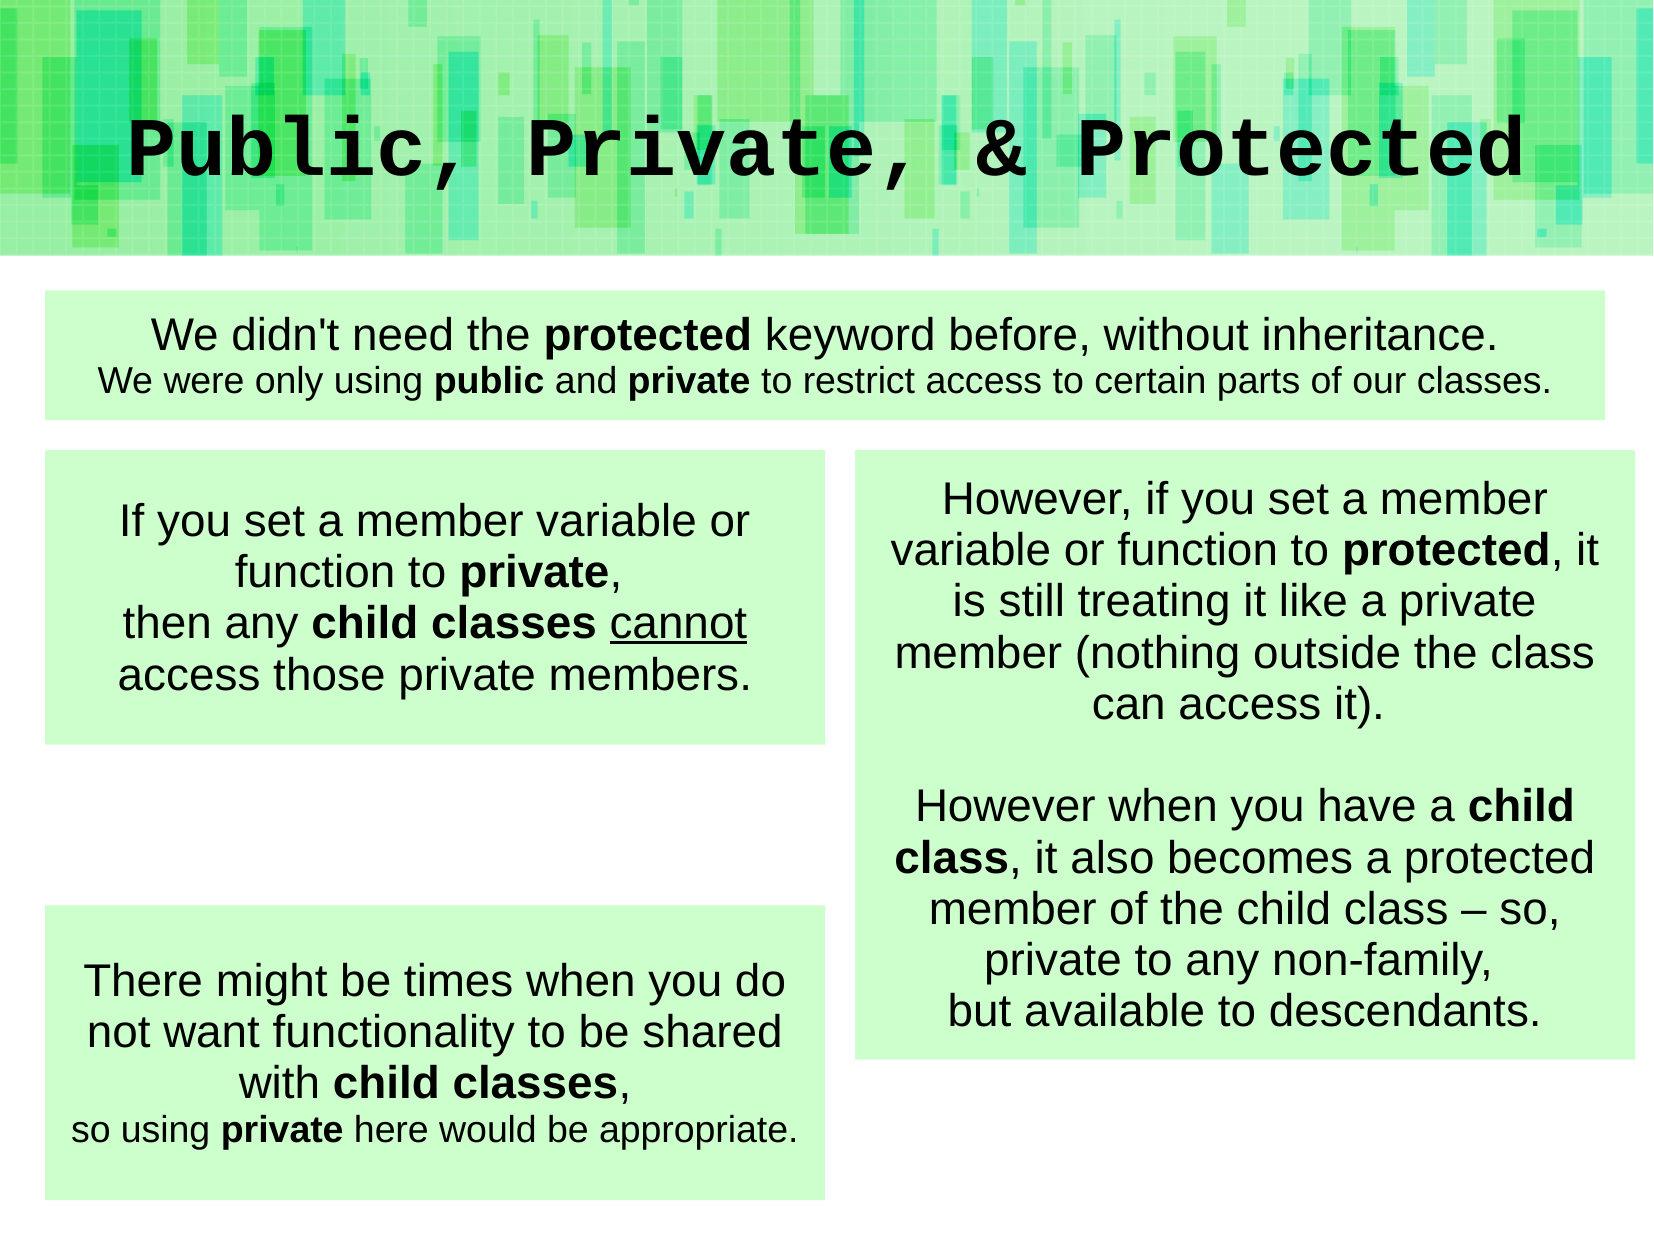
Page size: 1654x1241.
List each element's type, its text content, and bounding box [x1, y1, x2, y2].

text_box If you set a member variable or function to private, then any child classes cannot access those private members. [45, 450, 826, 745]
text_box However, if you set a member variable or function to protected, it is still treating it like a private member (nothing outside the class can access it). However when you have a child class, it also becomes a protected member of the child class – so, private to any non-family, but available to descendants. [855, 450, 1636, 1060]
text_box We didn't need the protected keyword before, without inheritance. We were only using public and private to restrict access to certain parts of our classes. [45, 290, 1606, 421]
text_box There might be times when you do not want functionality to be shared with child classes, so using private here would be appropriate. [45, 905, 826, 1201]
title Public, Private, & Protected [82, 49, 1571, 257]
picture [0, 0, 1654, 1241]
